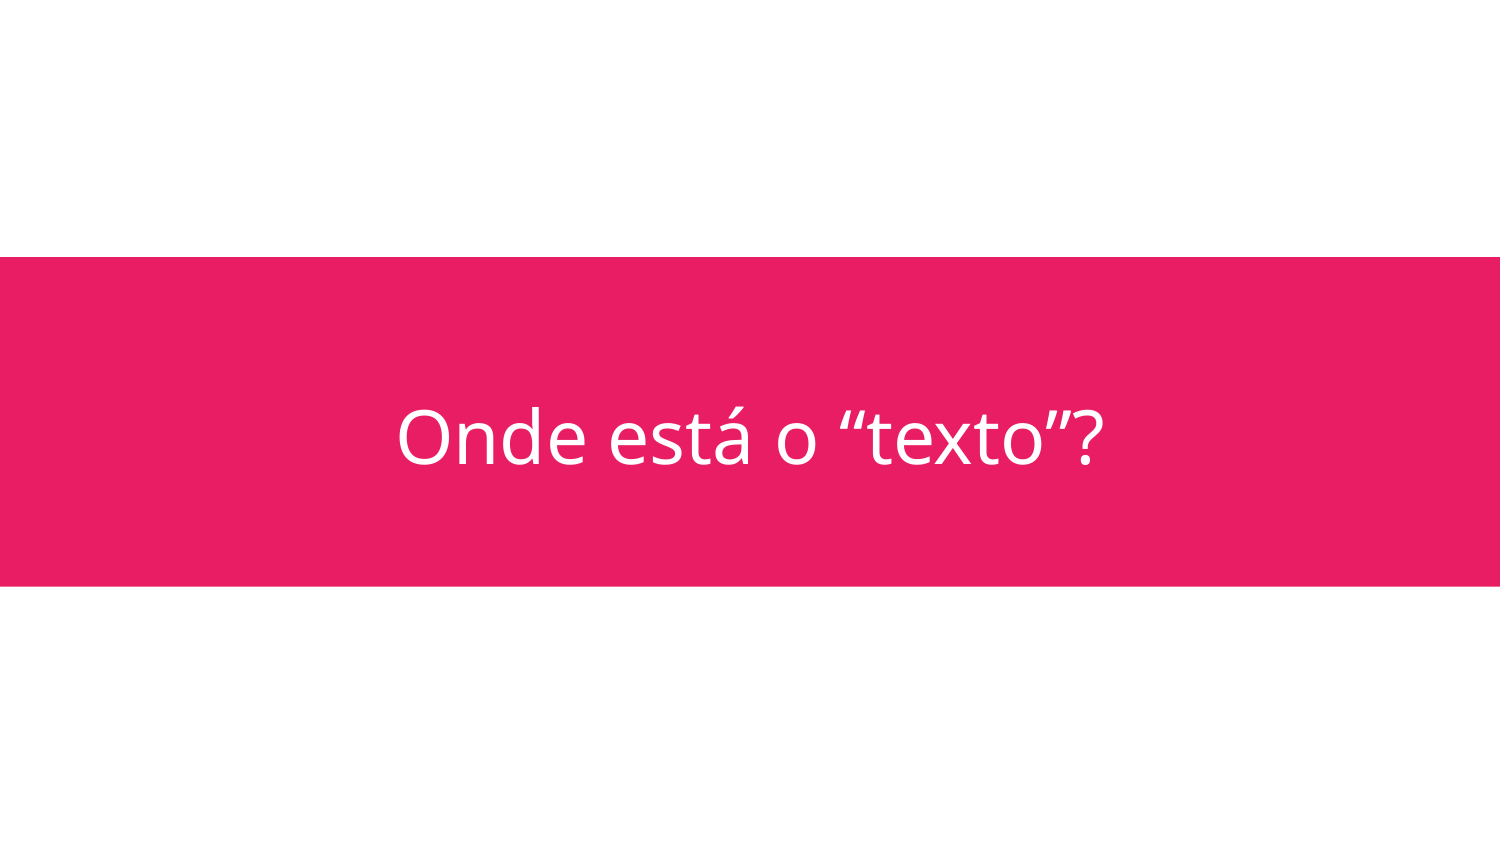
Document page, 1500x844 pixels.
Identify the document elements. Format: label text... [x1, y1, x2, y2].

title Onde está o “texto”? [70, 309, 1430, 559]
